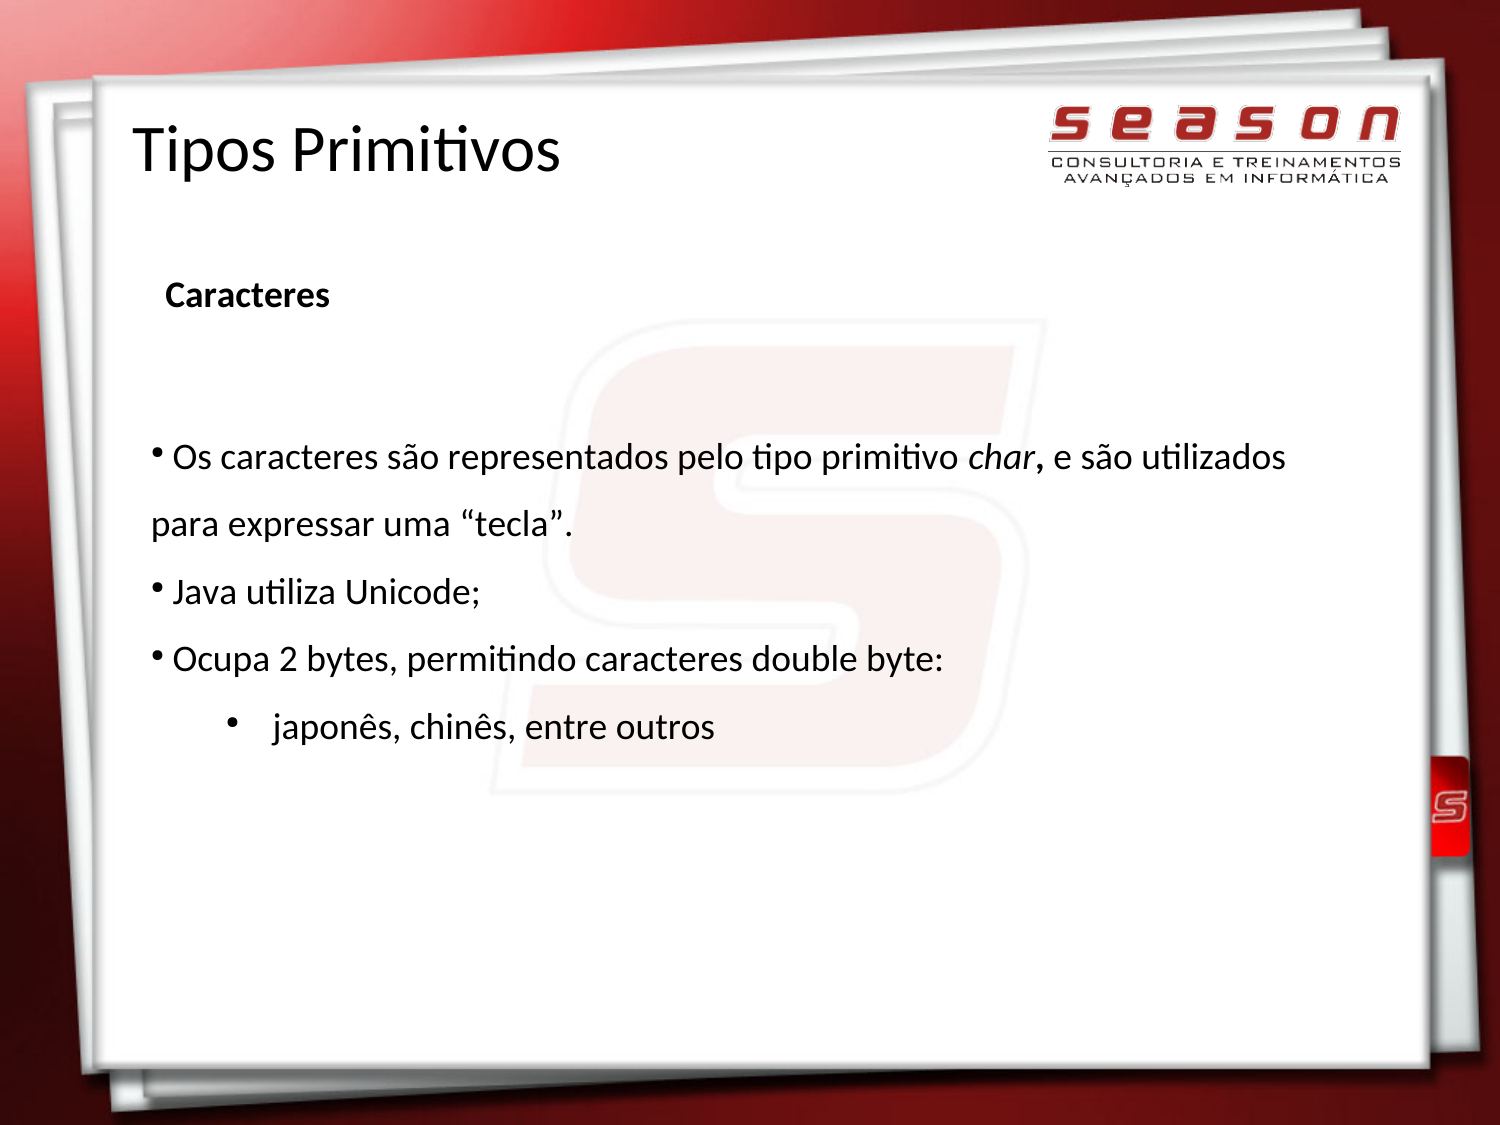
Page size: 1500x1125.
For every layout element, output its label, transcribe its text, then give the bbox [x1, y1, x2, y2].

picture [0, 0, 1500, 1125]
text_box Caracteres [165, 246, 1359, 338]
title Tipos Primitivos [118, 33, 1394, 257]
text_box Os caracteres são representados pelo tipo primitivo char, e são utilizados para expressar uma “tecla”. Java utiliza Unicode; Ocupa 2 bytes, permitindo caracteres double byte: japonês, chinês, entre outros [136, 401, 1353, 755]
